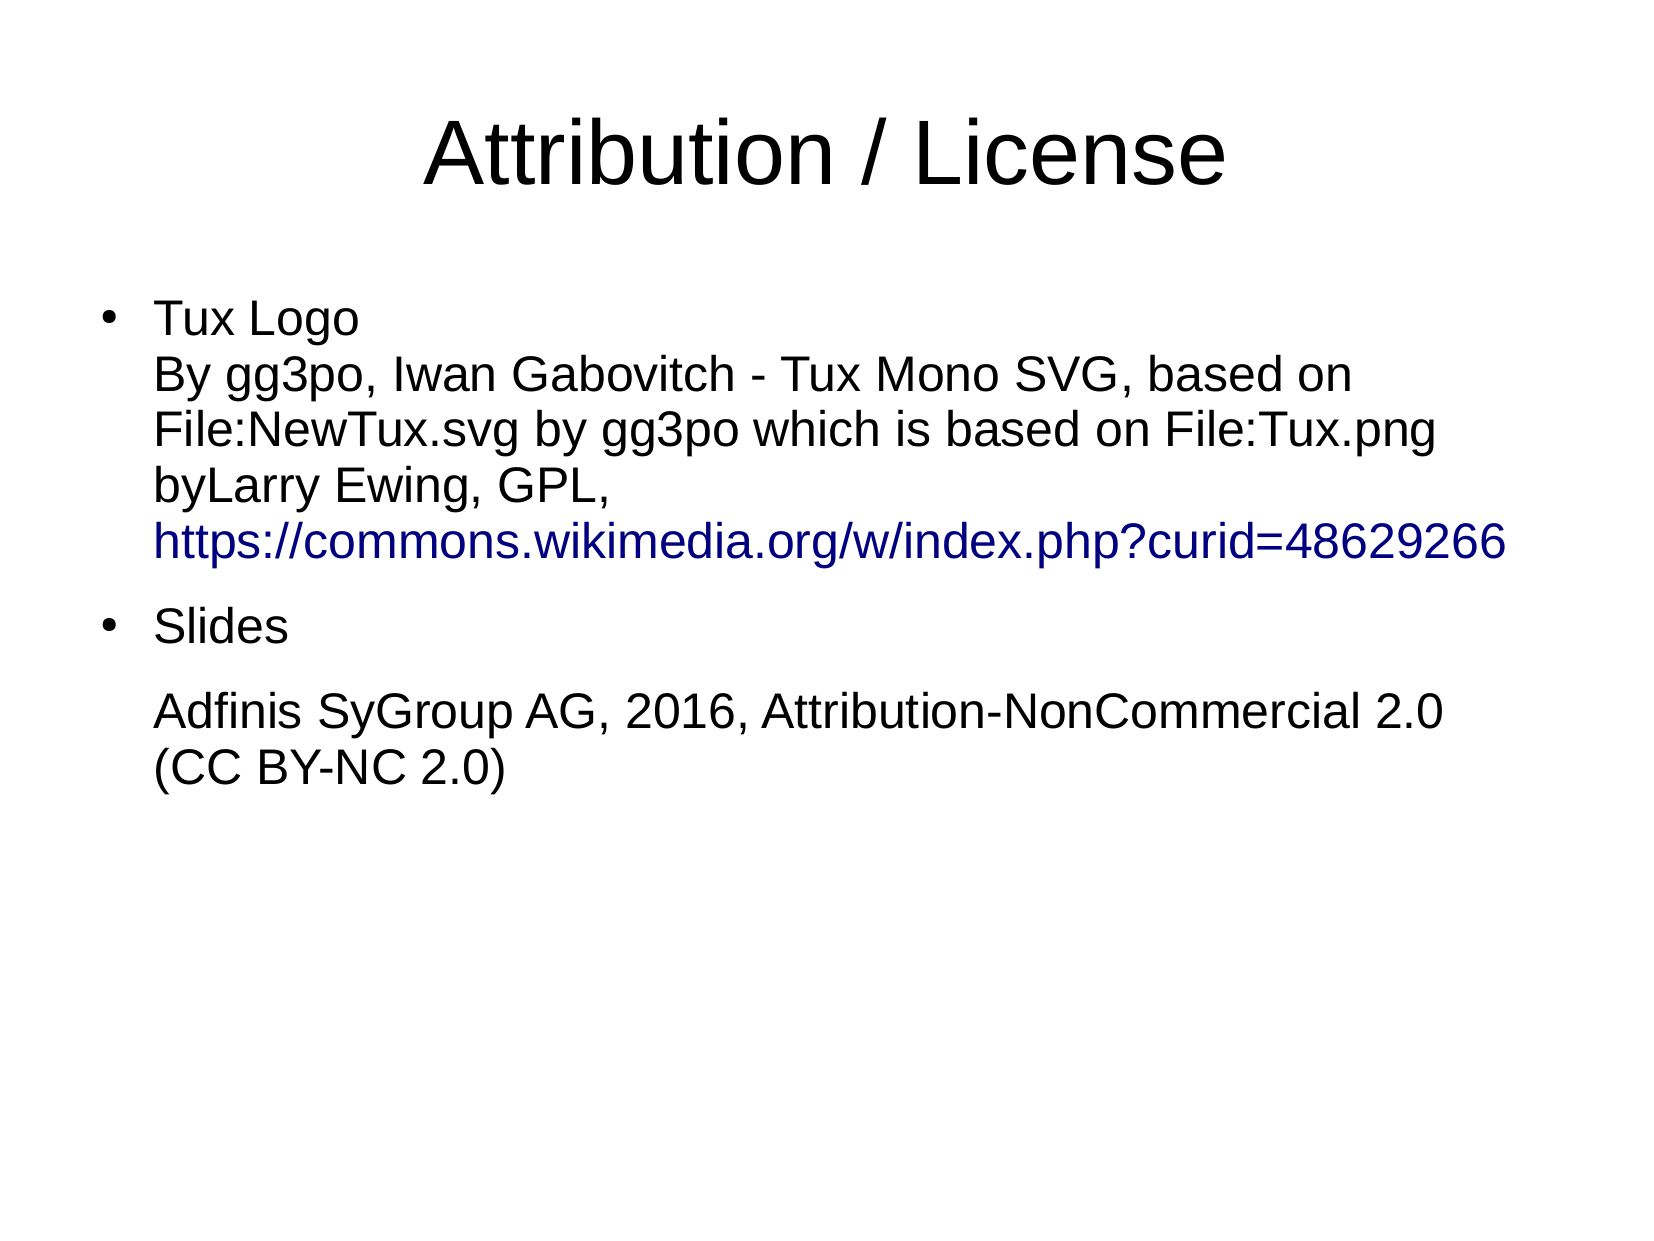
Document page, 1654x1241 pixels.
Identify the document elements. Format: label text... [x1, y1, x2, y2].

title Attribution / License [82, 49, 1571, 257]
list Tux Logo By gg3po, Iwan Gabovitch - Tux Mono SVG, based on File:NewTux.svg by gg3po which is based on File:Tux.png byLarry Ewing, GPL, https://commons.wikimedia.org/w/index.php?curid=48629266 Slides Adfinis SyGroup AG, 2016, Attribution-NonCommercial 2.0 (CC BY-NC 2.0) [82, 290, 1571, 1010]
